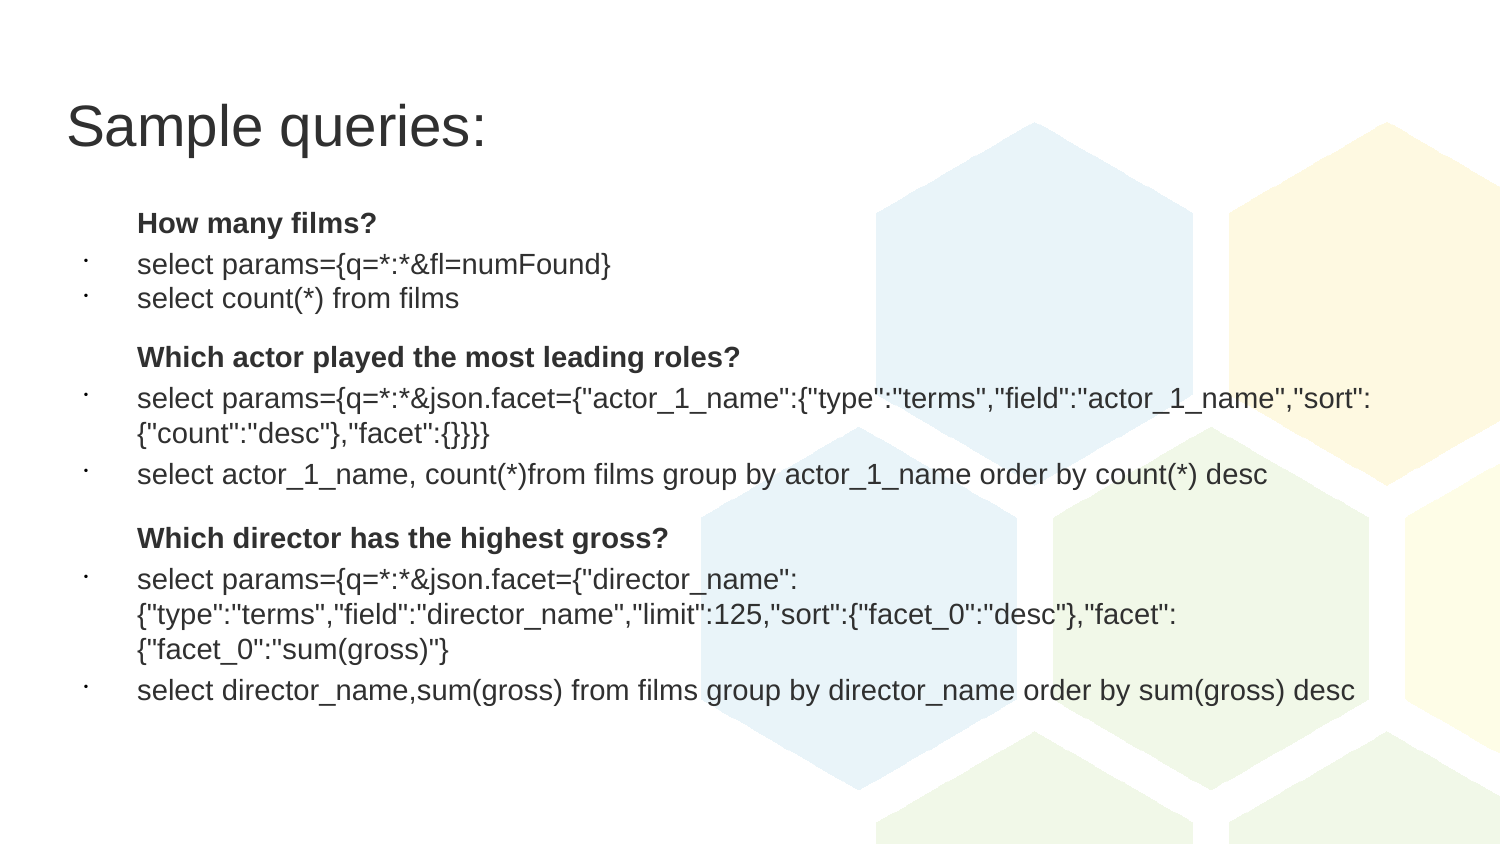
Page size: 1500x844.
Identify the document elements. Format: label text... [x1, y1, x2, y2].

title Sample queries: [51, 72, 1449, 167]
list How many films? select params={q=*:*&fl=numFound} select count(*) from films Which actor played the most leading roles? select params={q=*:*&json.facet={"actor_1_name":{"type":"terms","field":"actor_1_name","sort":{"count":"desc"},"facet":{}}}} select actor_1_name, count(*)from films group by actor_1_name order by count(*) desc Which director has the highest gross? select params={q=*:*&json.facet={"director_name":{"type":"terms","field":"director_name","limit":125,"sort":{"facet_0":"desc"},"facet":{"facet_0":"sum(gross)"} select director_name,sum(gross) from films group by director_name order by sum(gross) desc [51, 189, 1449, 750]
picture [0, 0, 1500, 844]
